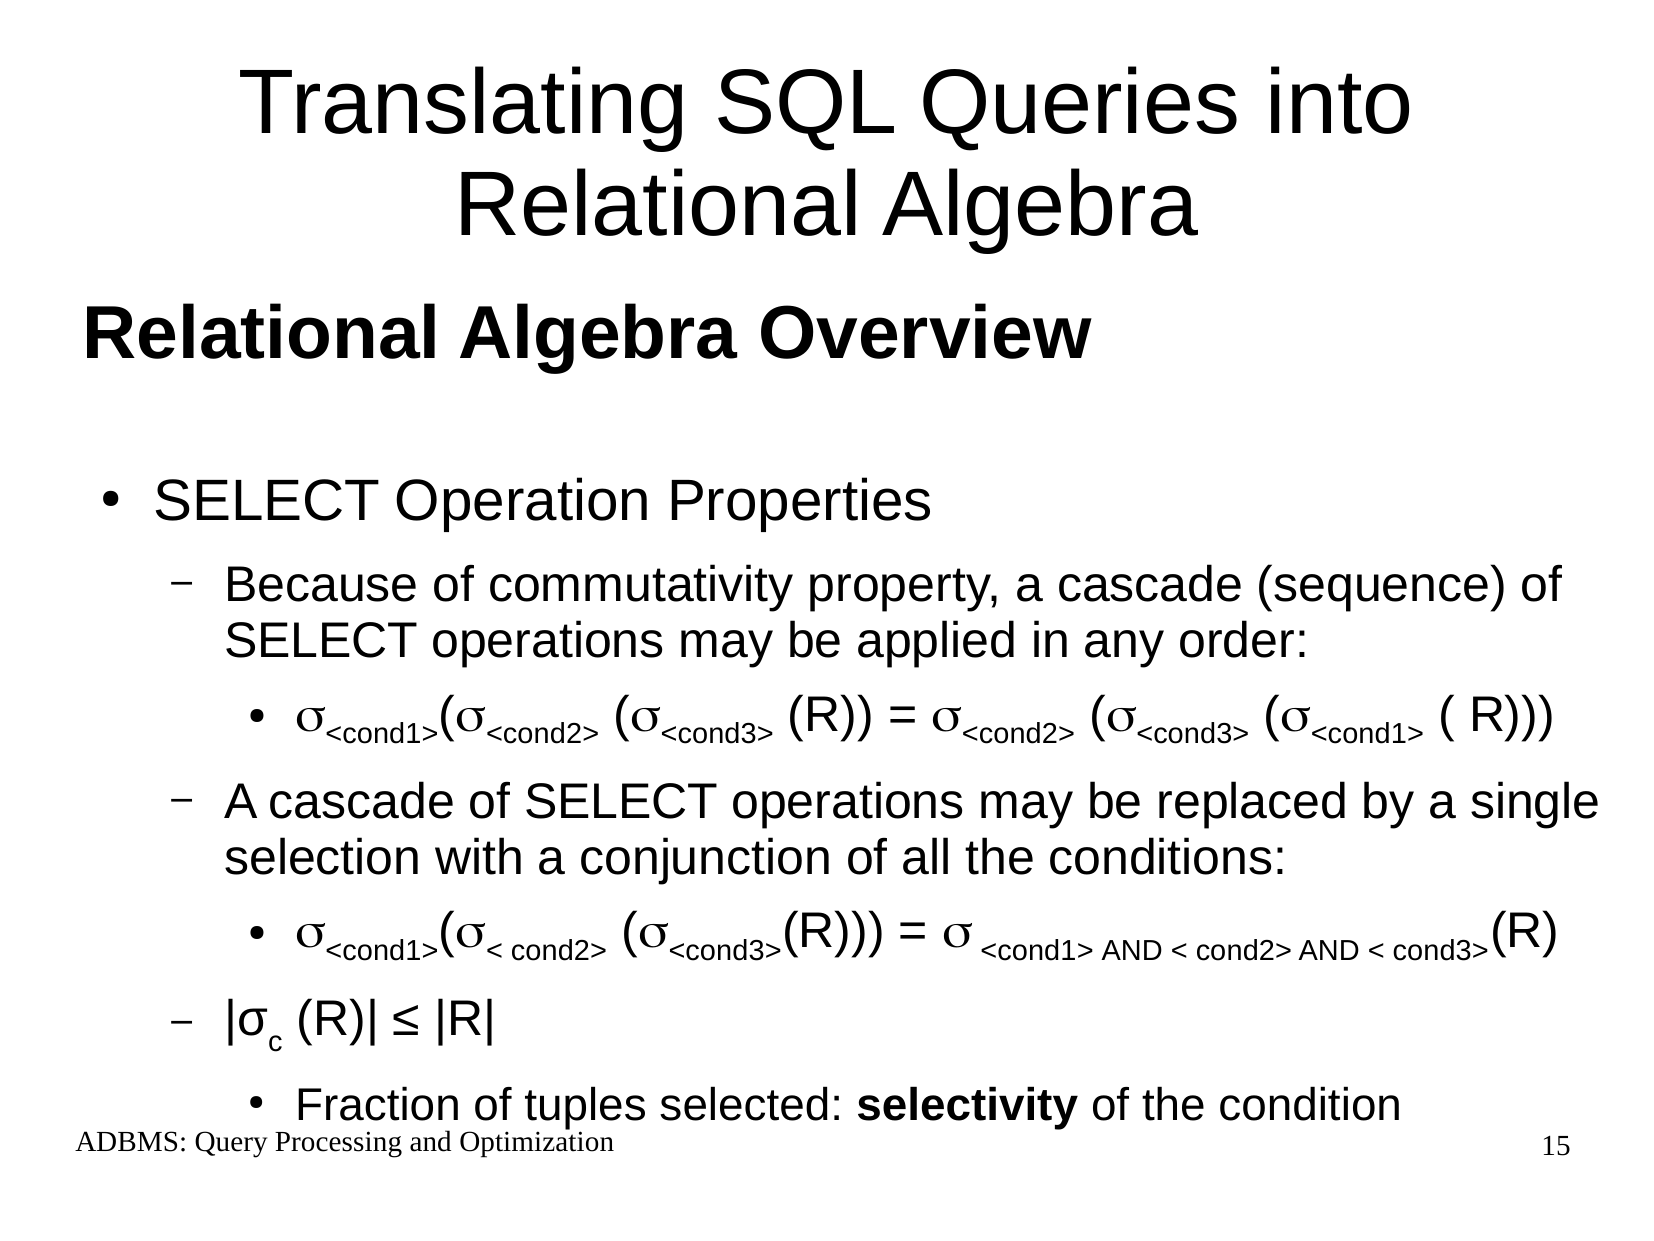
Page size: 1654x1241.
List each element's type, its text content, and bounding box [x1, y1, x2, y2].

list Relational Algebra Overview SELECT Operation Properties Because of commutativity property, a cascade (sequence) of SELECT operations may be applied in any order: <cond1>(<cond2> (<cond3> (R)) = <cond2> (<cond3> (<cond1> ( R))) A cascade of SELECT operations may be replaced by a single selection with a conjunction of all the conditions: <cond1>(< cond2> (<cond3>(R))) =  <cond1> AND < cond2> AND < cond3>(R) |σc (R)| ≤ |R| Fraction of tuples selected: selectivity of the condition [82, 290, 1606, 1156]
title Translating SQL Queries into Relational Algebra [82, 49, 1571, 257]
